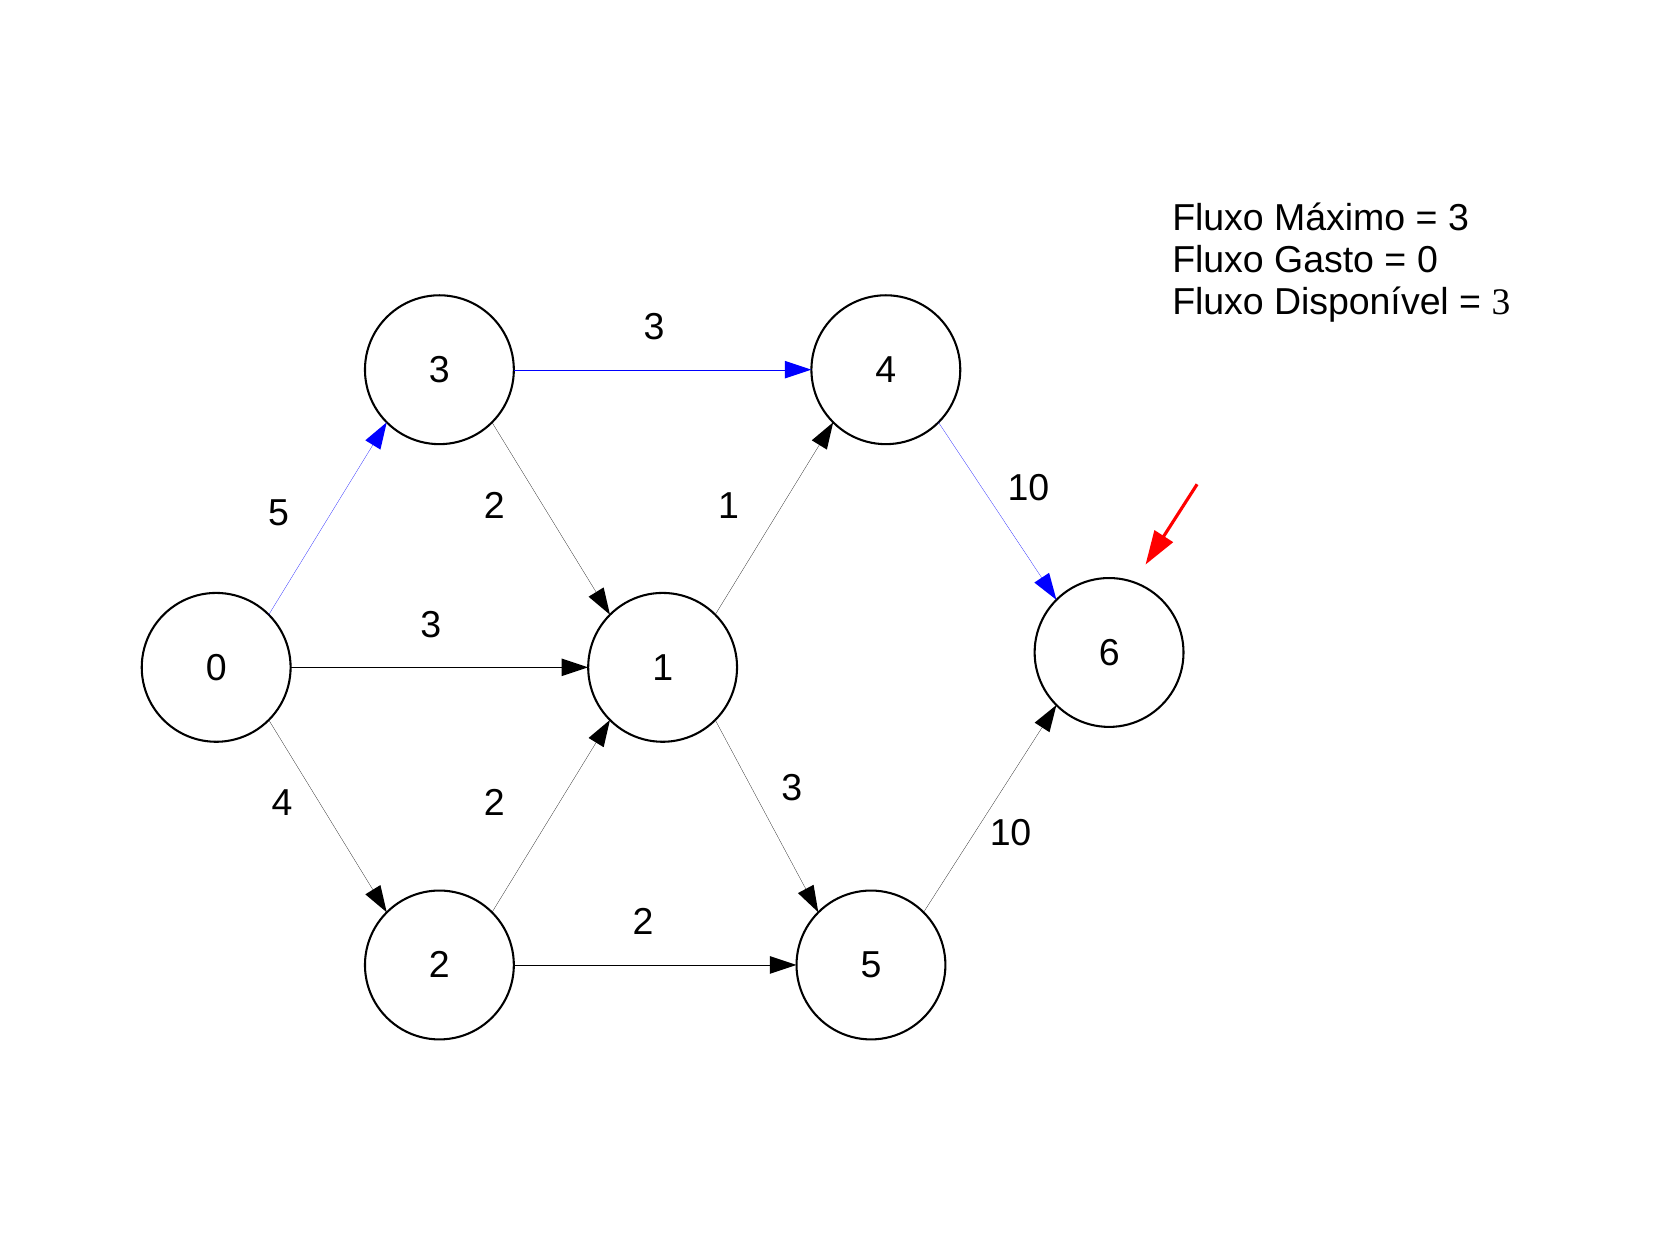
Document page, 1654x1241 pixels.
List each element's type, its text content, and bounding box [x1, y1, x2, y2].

text_box 3 [766, 759, 831, 832]
text_box 4 [256, 774, 321, 846]
text_box 3 [364, 295, 514, 445]
text_box 2 [469, 476, 533, 549]
text_box 10 [975, 804, 1065, 876]
text_box 0 [141, 592, 291, 742]
text_box 6 [1034, 578, 1184, 727]
text_box 1 [703, 476, 767, 549]
text_box 5 [253, 484, 317, 556]
text_box 1 [588, 592, 738, 742]
text_box 2 [617, 893, 682, 965]
text_box 4 [811, 295, 961, 445]
text_box 3 [405, 595, 470, 668]
text_box Fluxo Máximo = 3 Fluxo Gasto = 0 Fluxo Disponível = 3 [1157, 188, 1526, 330]
text_box 5 [796, 890, 946, 1040]
text_box 2 [364, 890, 514, 1040]
text_box 2 [469, 774, 533, 846]
text_box 10 [992, 458, 1083, 531]
text_box 3 [628, 298, 693, 370]
